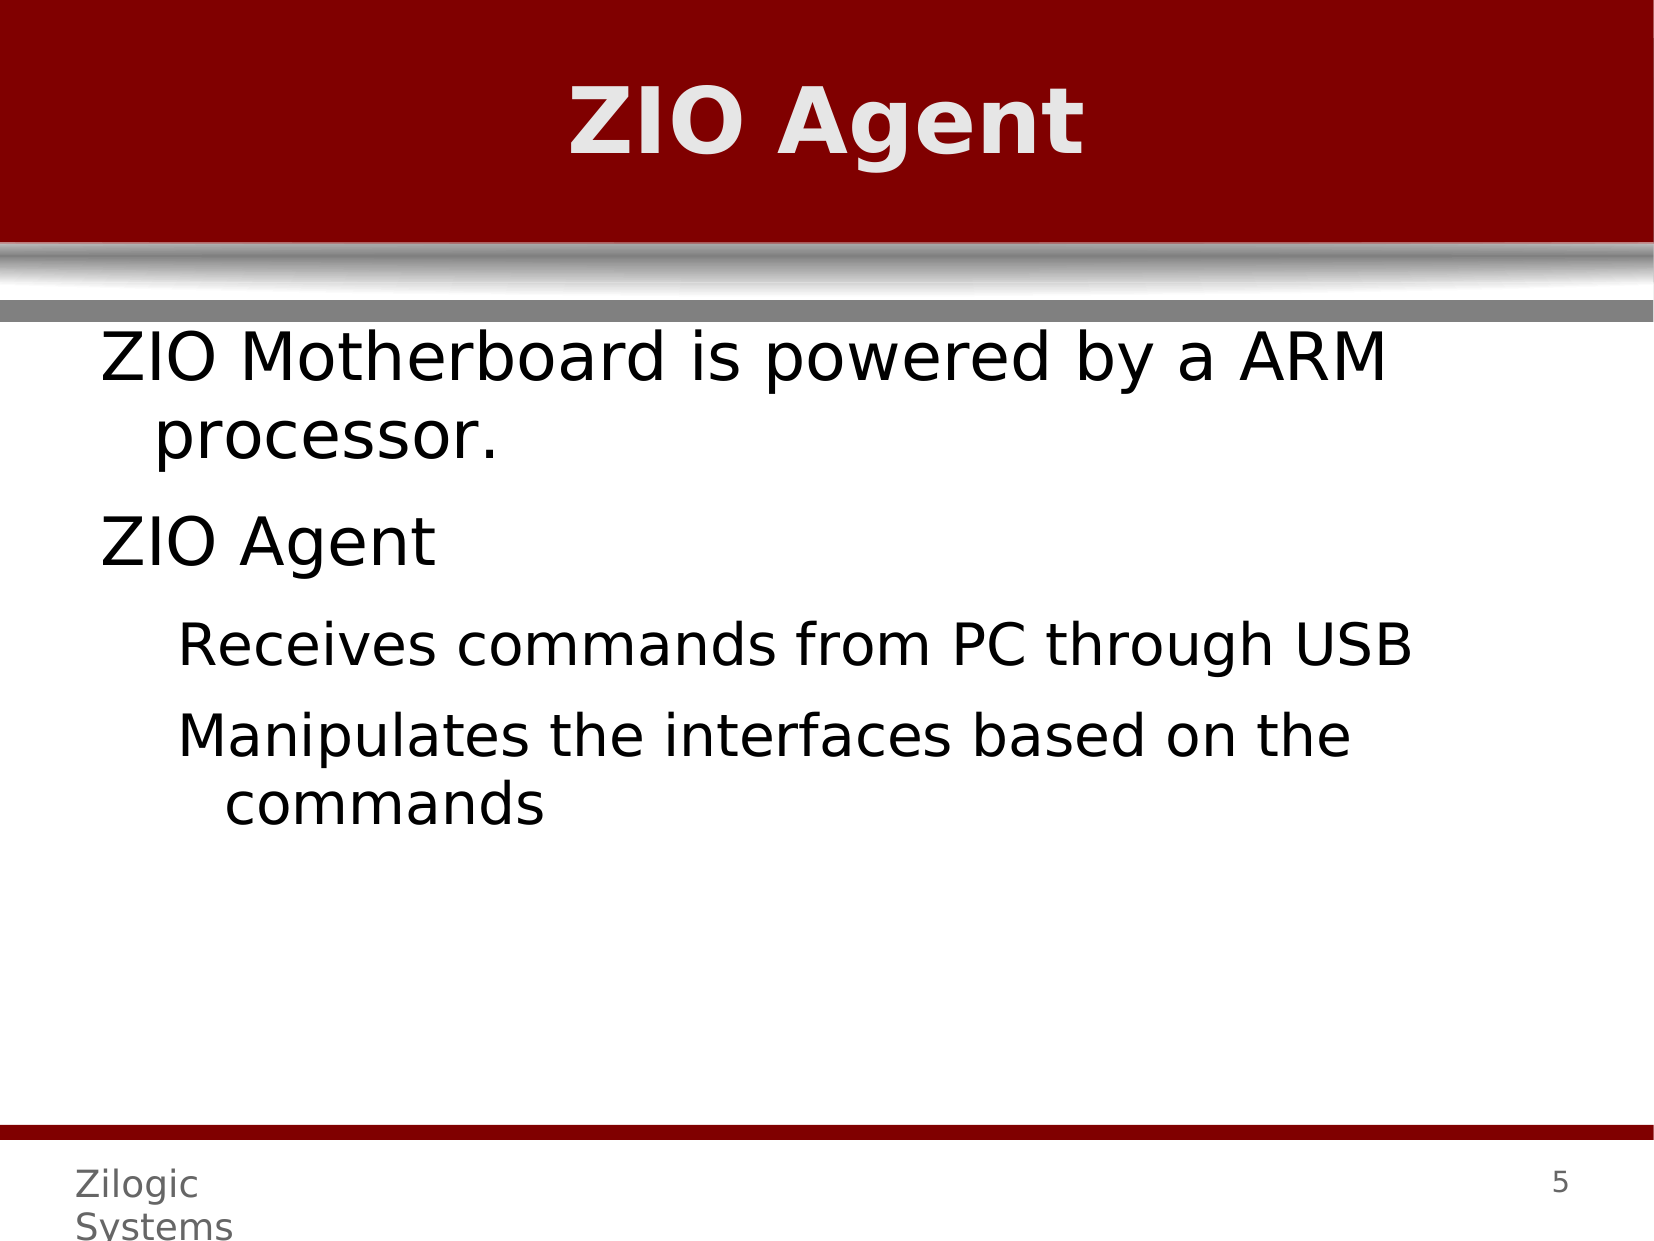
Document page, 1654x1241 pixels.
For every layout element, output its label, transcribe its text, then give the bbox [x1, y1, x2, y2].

list ZIO Motherboard is powered by a ARM processor. ZIO Agent Receives commands from PC through USB Manipulates the interfaces based on the commands [82, 318, 1571, 1094]
title ZIO Agent [82, 18, 1571, 226]
